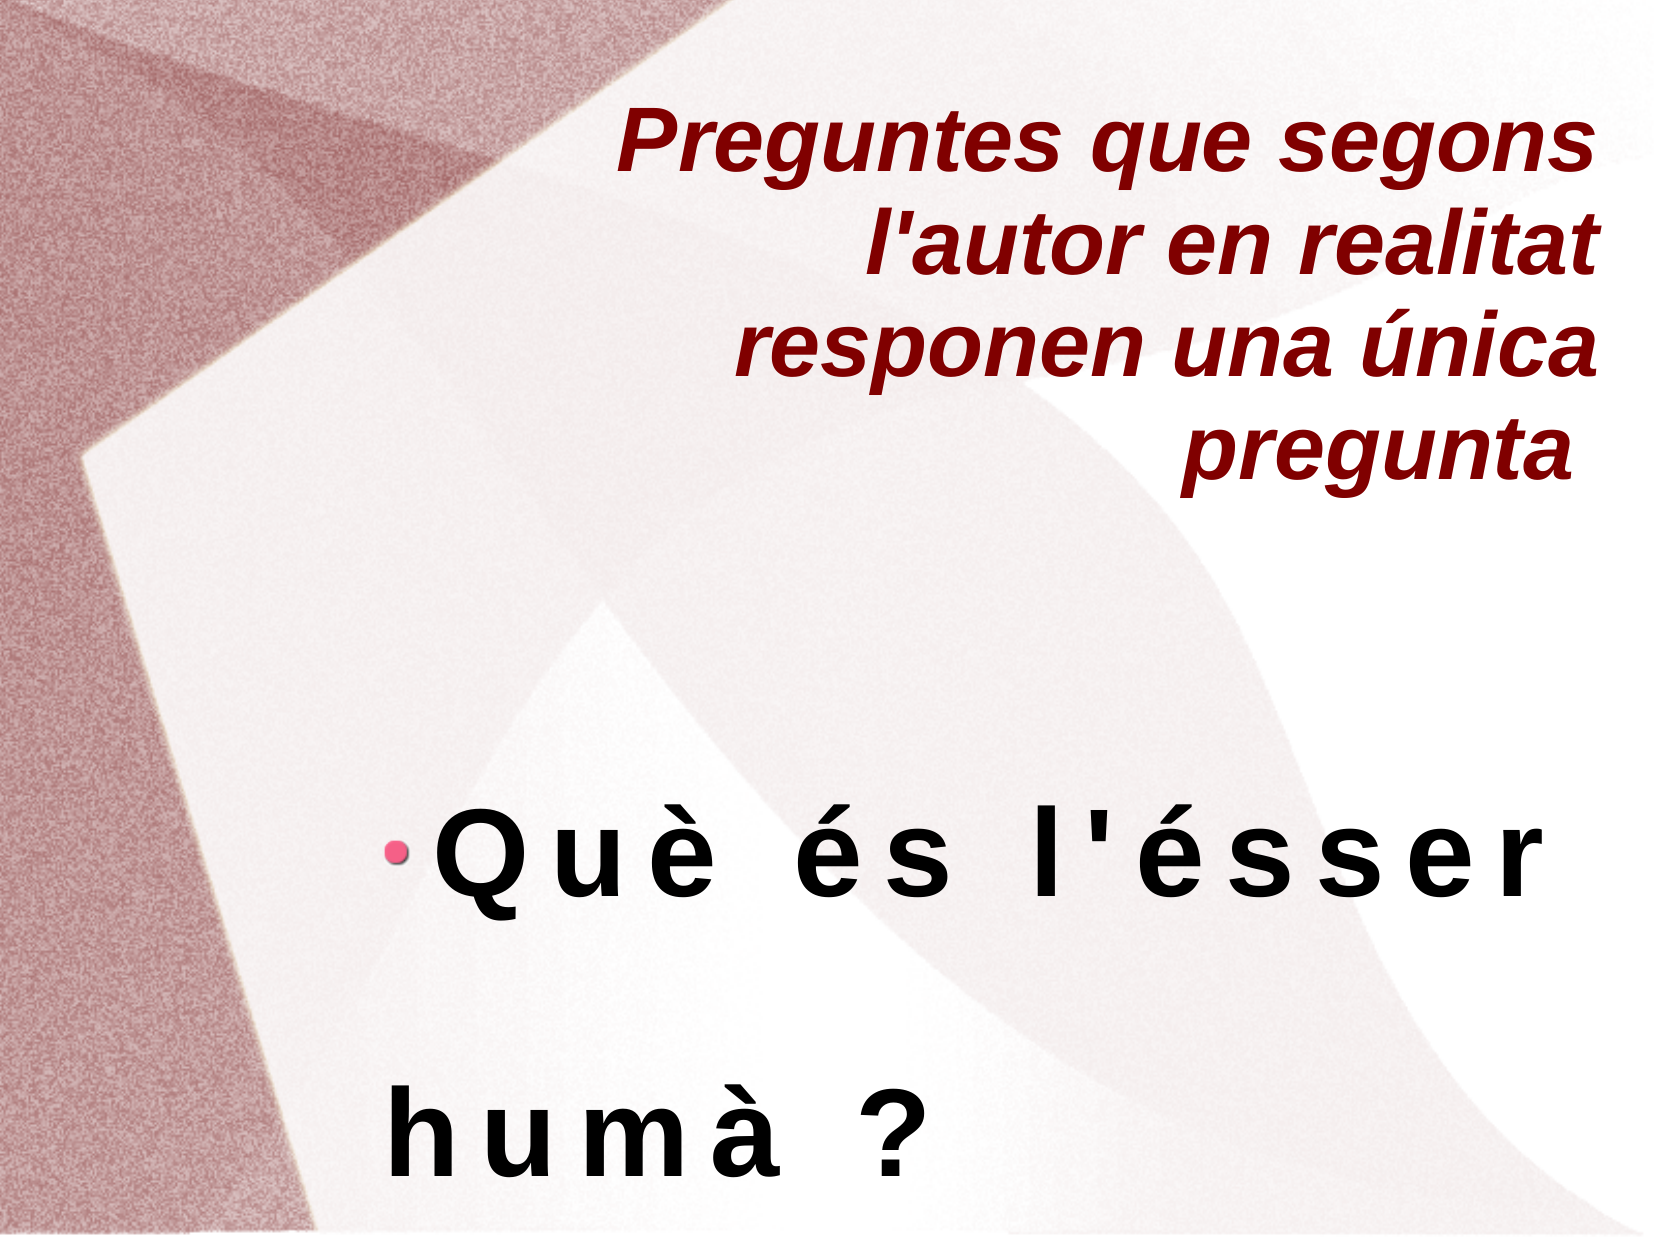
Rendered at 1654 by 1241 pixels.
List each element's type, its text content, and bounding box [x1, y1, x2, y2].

text_box Què és l'ésser humà ? [383, 643, 1595, 1063]
title Preguntes que segons l'autor en realitat responen una única pregunta [590, 88, 1601, 499]
picture [0, 0, 1654, 1241]
